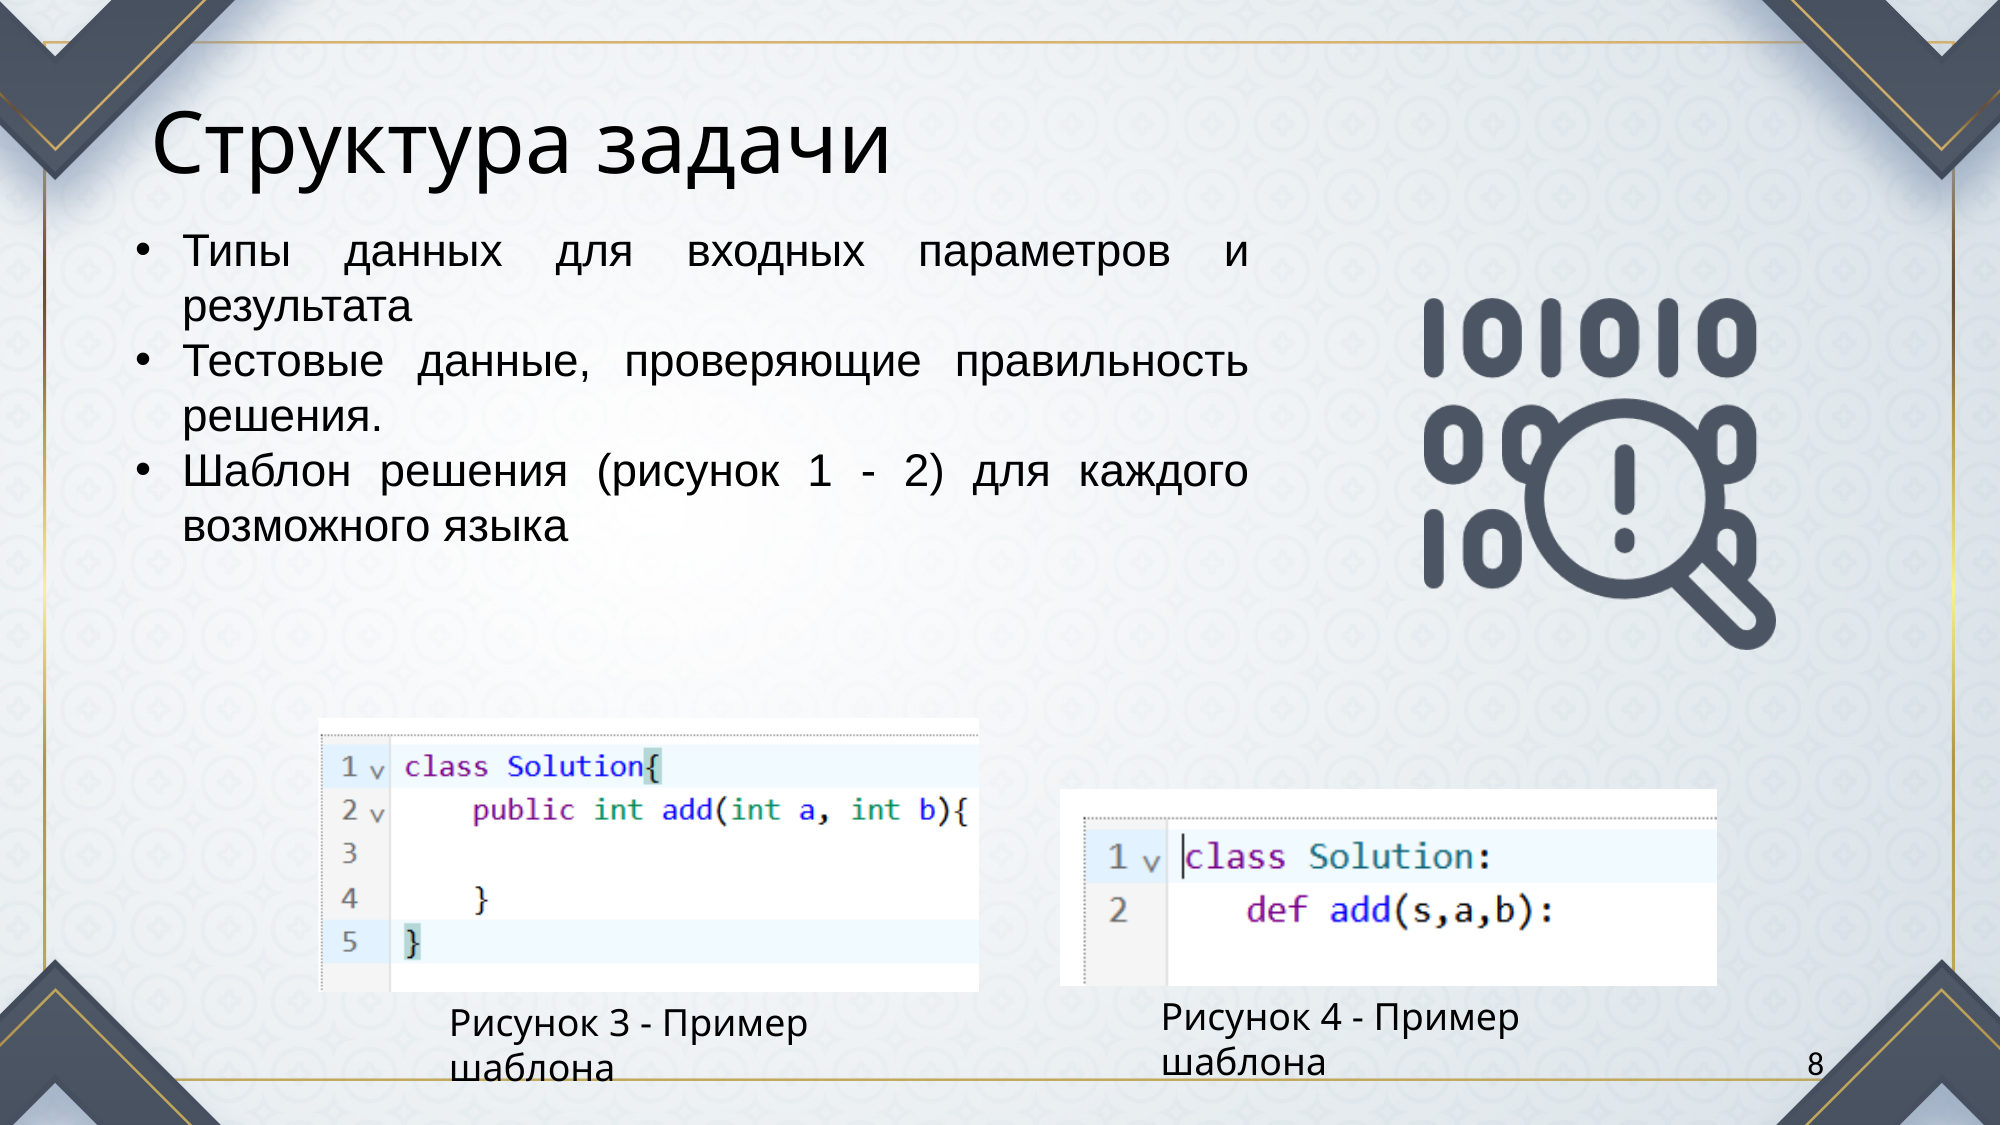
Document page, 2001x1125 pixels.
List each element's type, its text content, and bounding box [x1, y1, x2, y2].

text_box Типы данных для входных параметров и результата Тестовые данные, проверяющие правильность решения. Шаблон решения (рисунок 1 - 2) для каждого возможного языка [120, 213, 1265, 559]
slide_number <number> [1388, 1032, 1839, 1093]
text_box Рисунок 4 - Пример шаблона [1145, 986, 1663, 1091]
title Структура задачи [150, 99, 1425, 193]
picture [0, 0, 2000, 1125]
text_box Рисунок 3 - Пример шаблона [434, 991, 952, 1096]
